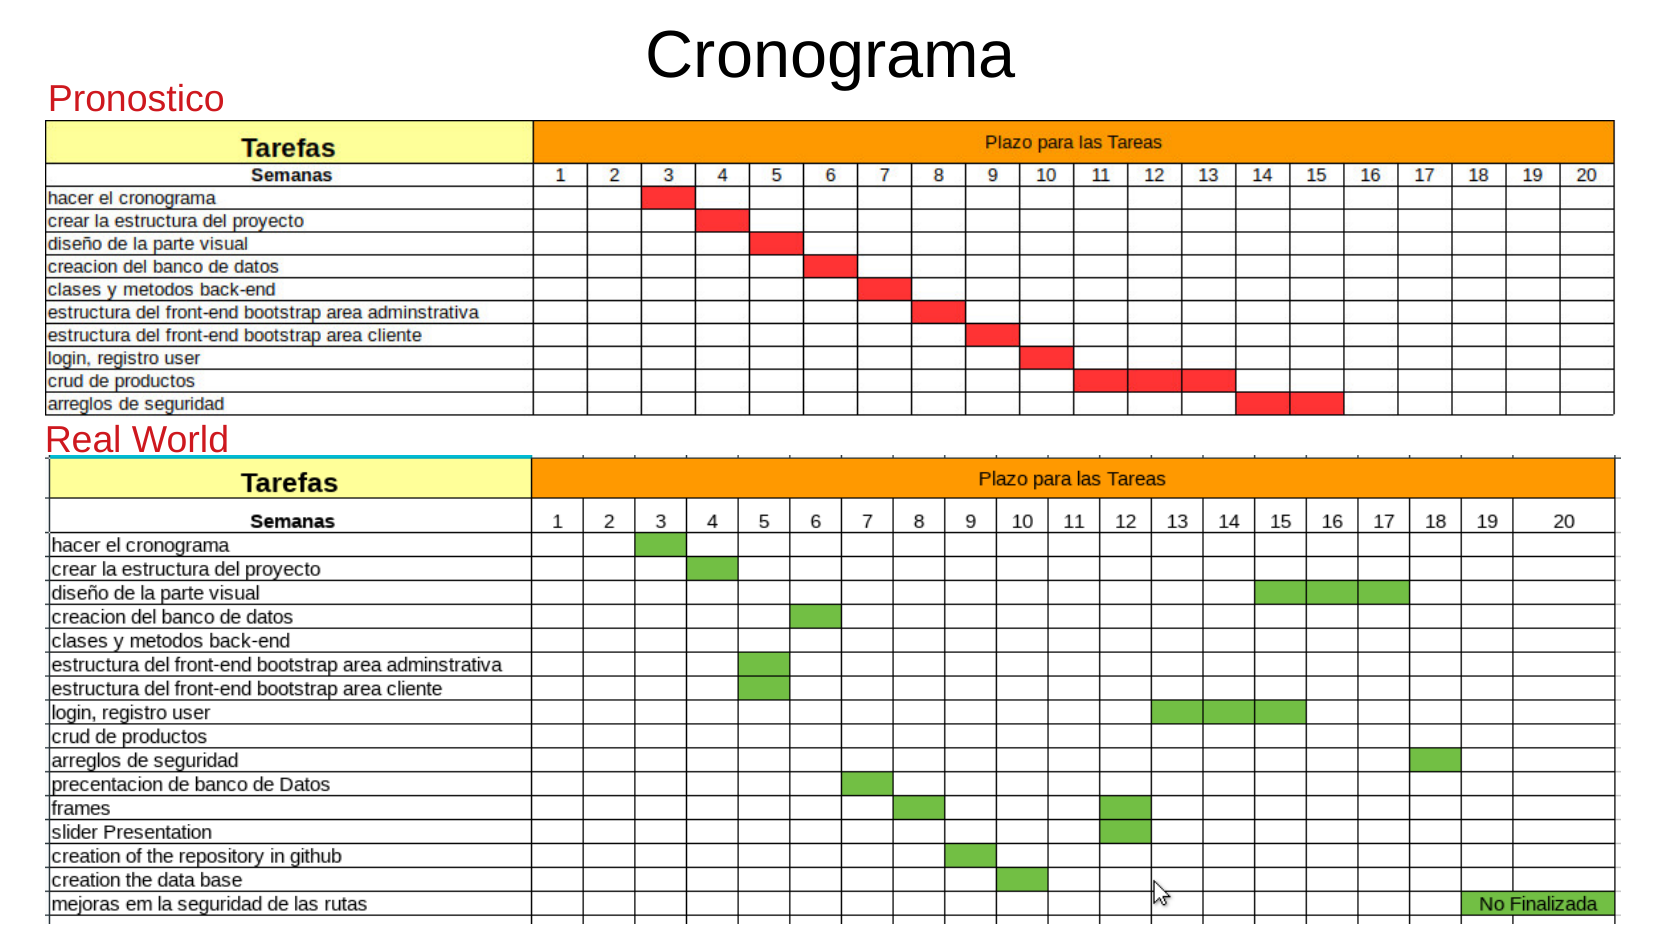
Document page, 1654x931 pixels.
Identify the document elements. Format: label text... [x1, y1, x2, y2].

title Cronograma [86, 0, 1576, 120]
picture [45, 120, 1625, 433]
text_box Real World [30, 410, 244, 468]
picture [45, 455, 1621, 924]
text_box Pronostico [33, 70, 240, 127]
